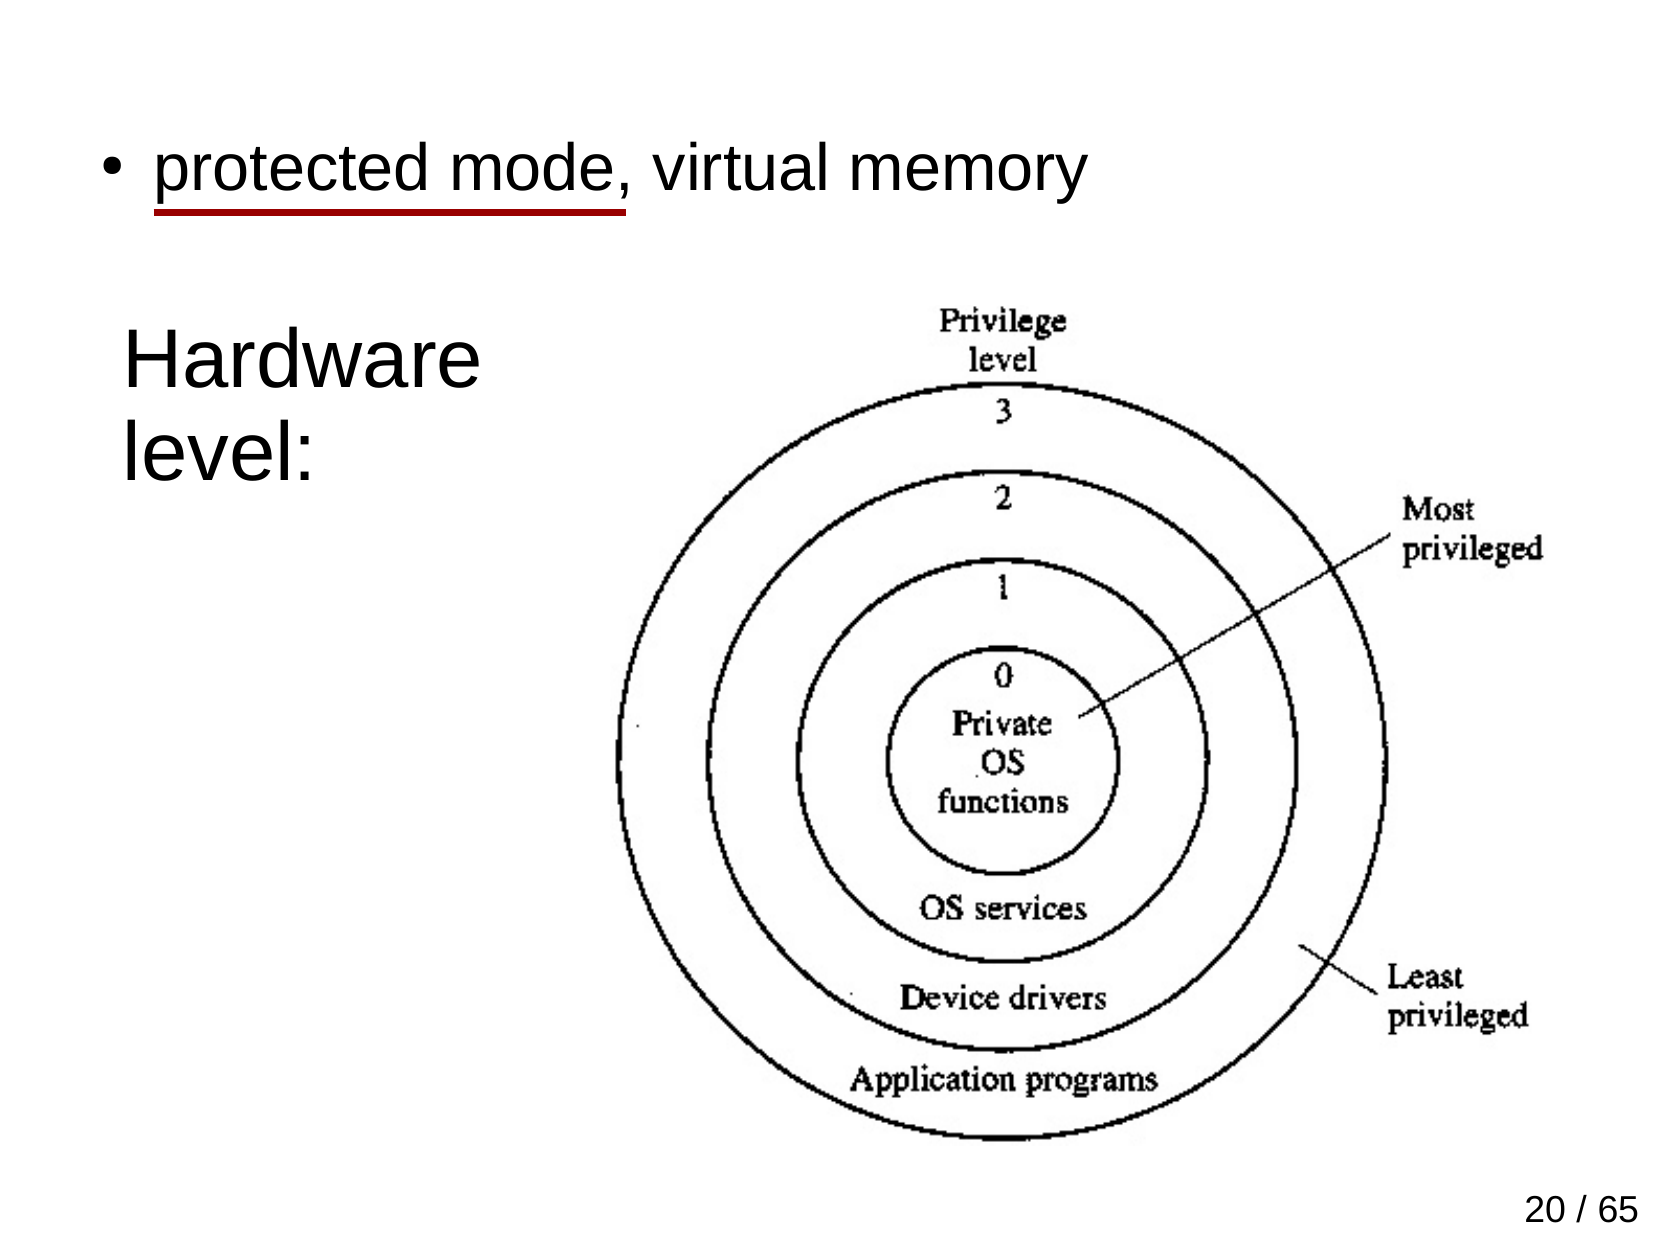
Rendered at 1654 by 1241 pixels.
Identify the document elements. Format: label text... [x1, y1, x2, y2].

picture [610, 305, 1548, 1146]
text_box <number> / 65 [1380, 1181, 1654, 1238]
text_box Hardware level: [108, 305, 499, 506]
list protected mode, virtual memory [82, 129, 1571, 850]
